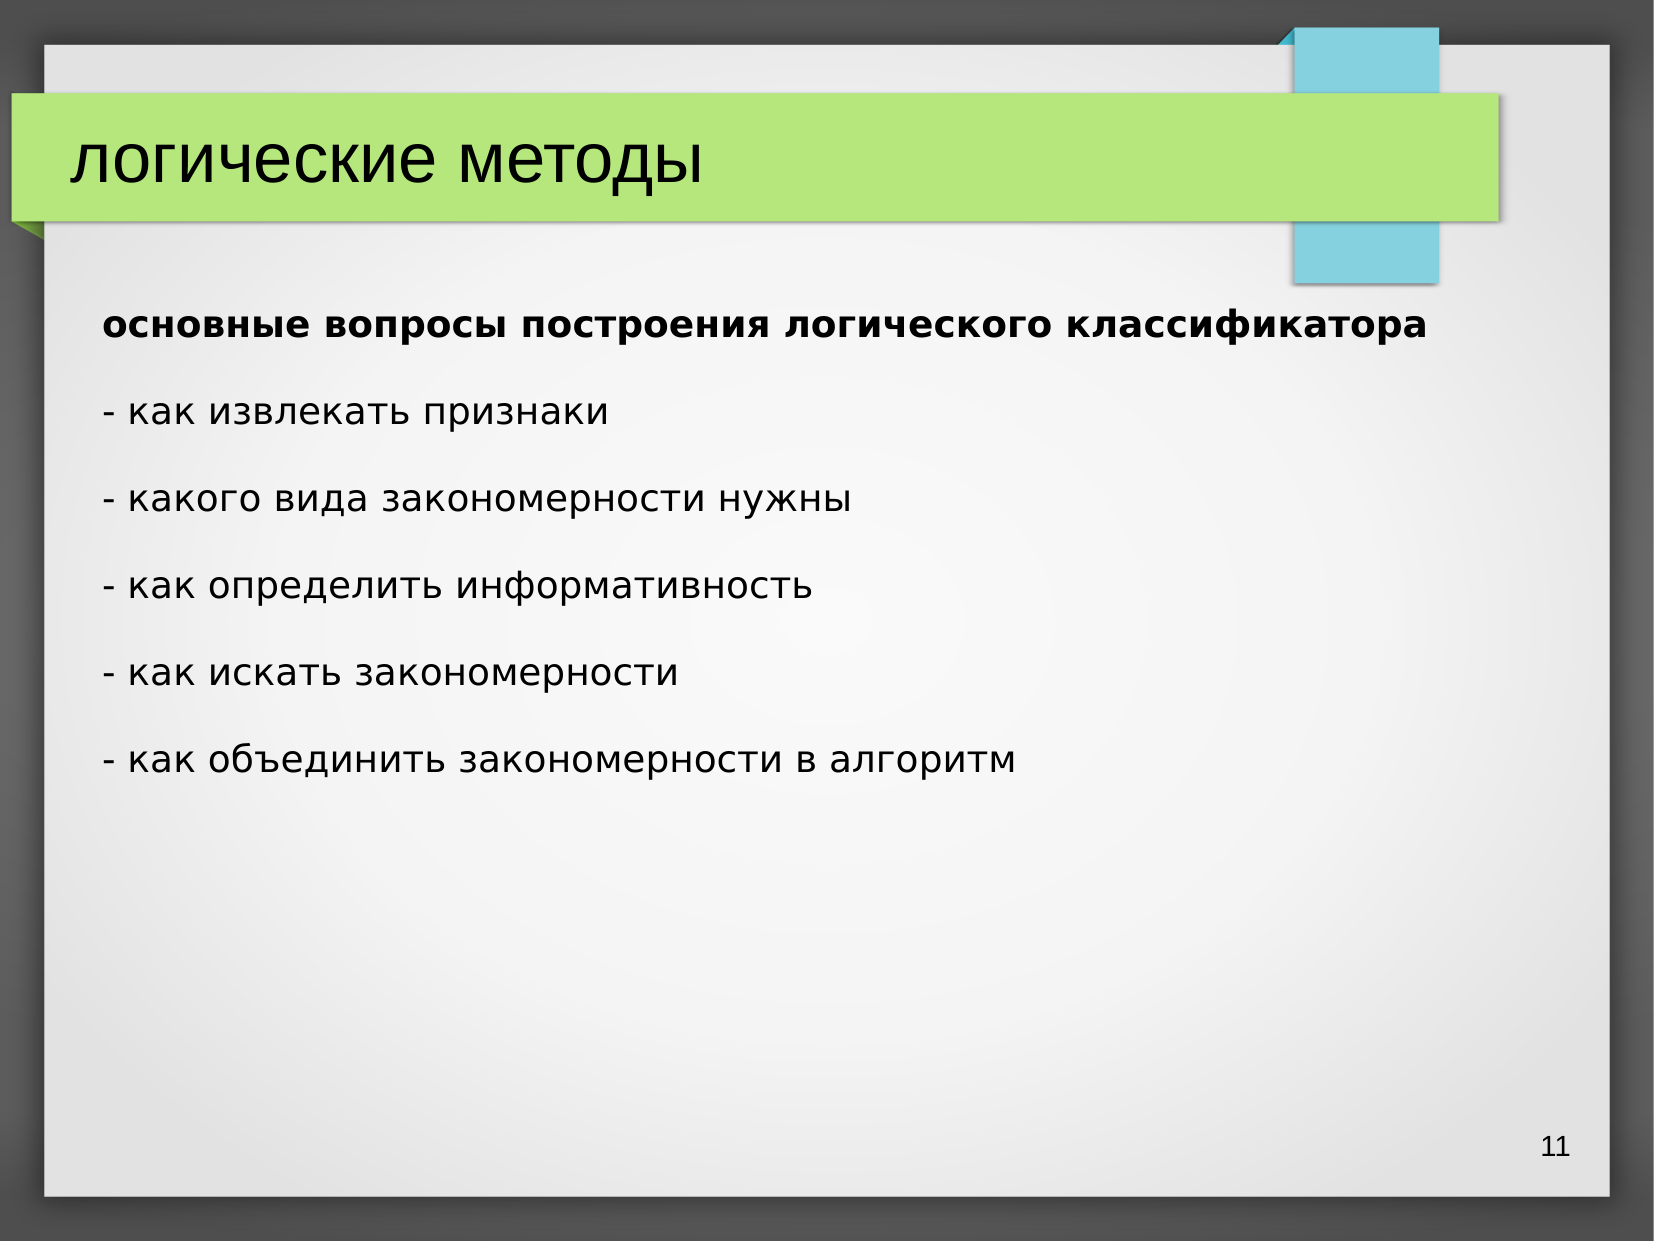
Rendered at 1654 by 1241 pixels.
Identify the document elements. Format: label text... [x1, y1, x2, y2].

title логические методы [70, 118, 1205, 199]
text_box основные вопросы построения логического классификатора - как извлекать признаки - какого вида закономерности нужны - как определить информативность - как искать закономерности - как объединить закономерности в алгоритм [87, 295, 1453, 792]
picture [0, 0, 1654, 1241]
